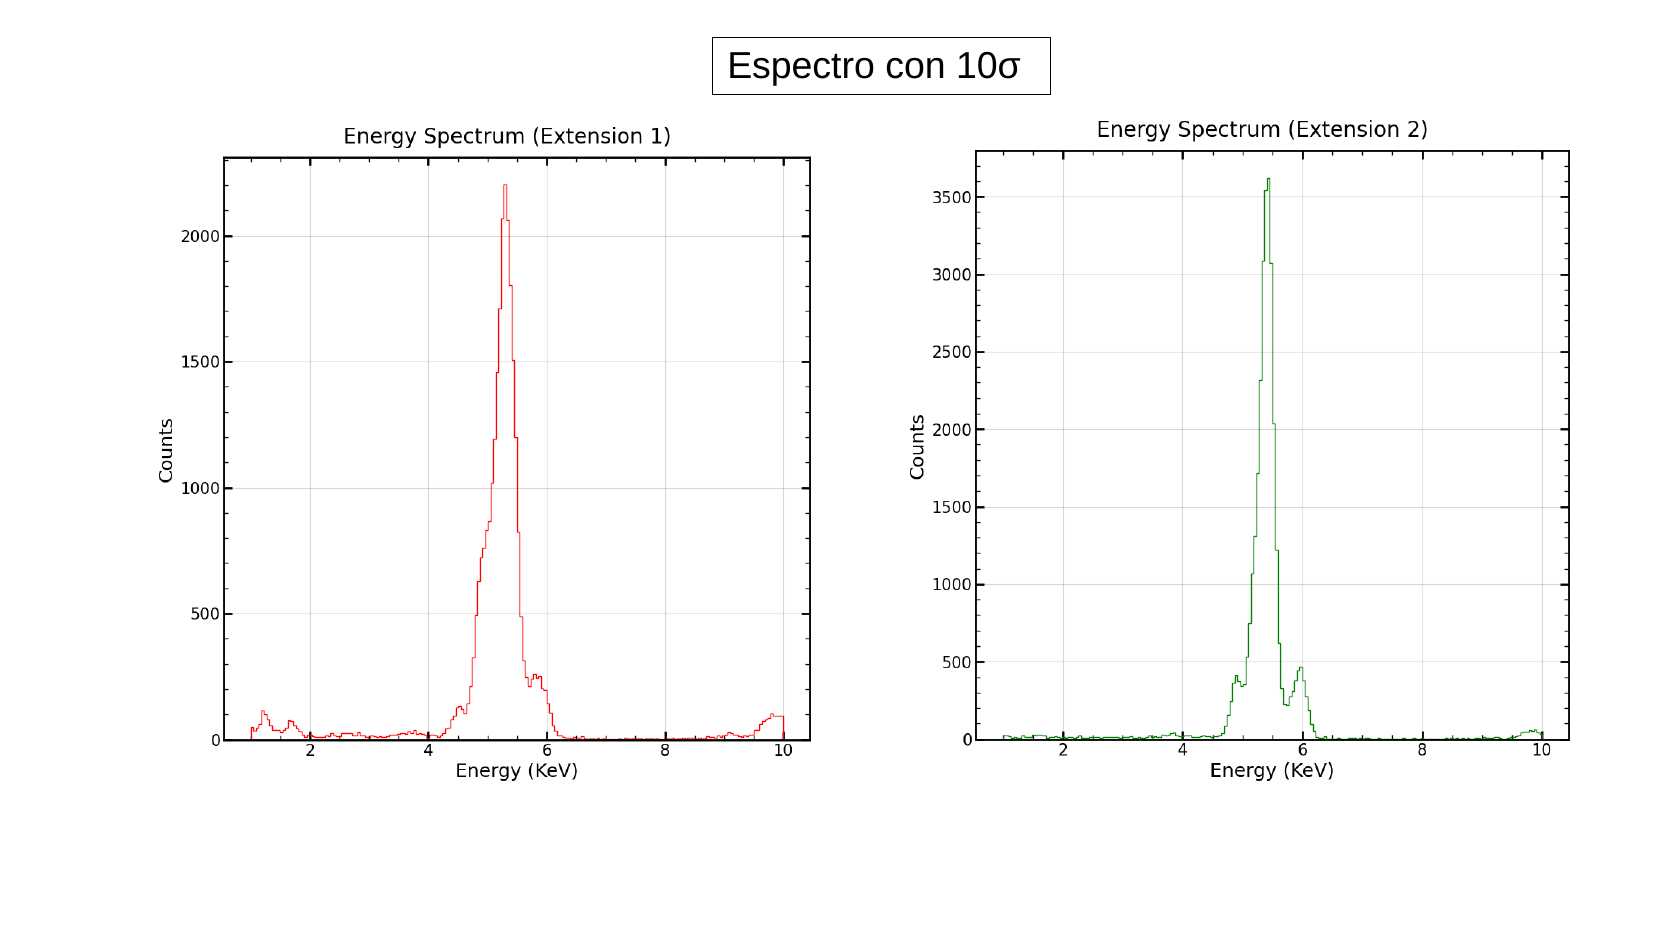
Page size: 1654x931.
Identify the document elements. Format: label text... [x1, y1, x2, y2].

picture [901, 112, 1576, 788]
picture [150, 119, 817, 788]
text_box Espectro con 10σ [712, 37, 1051, 95]
